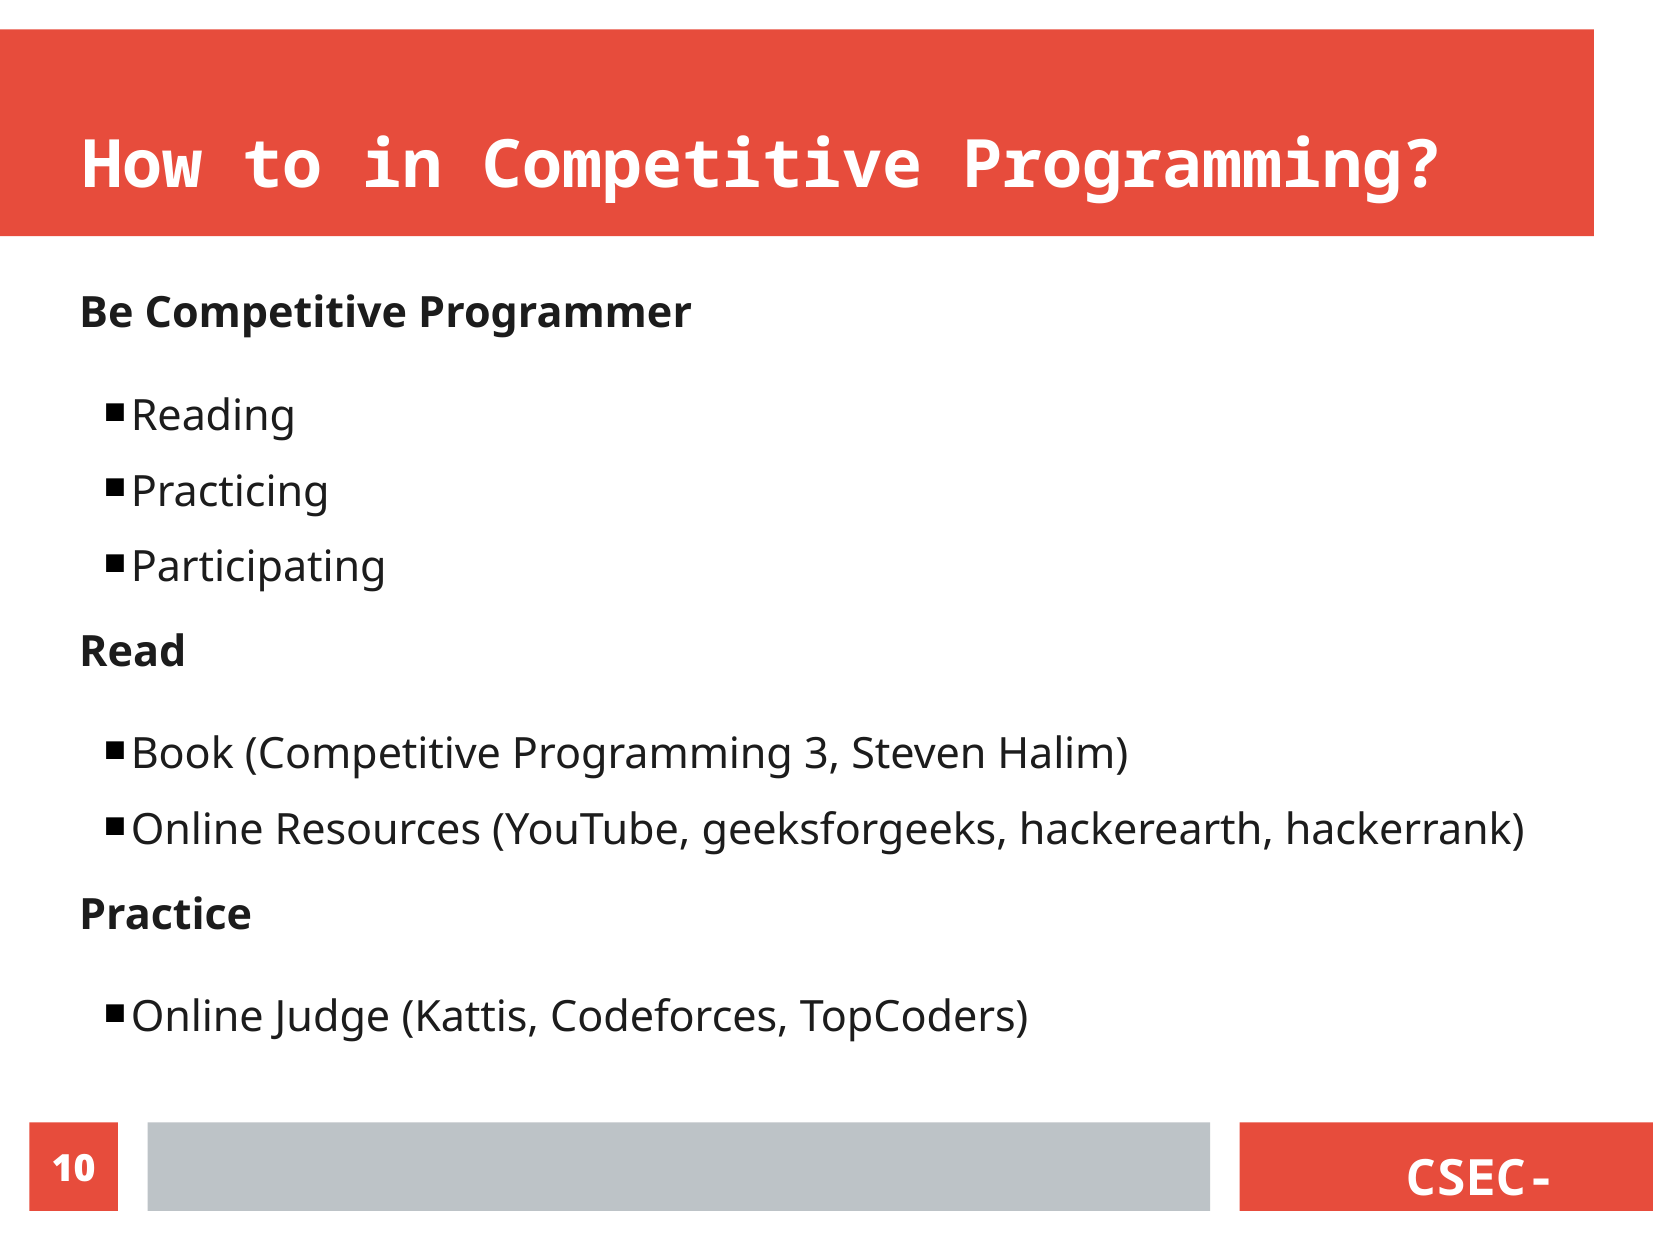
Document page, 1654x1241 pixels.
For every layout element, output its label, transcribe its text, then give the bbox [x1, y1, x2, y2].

text_box CSEC-ASTU [1391, 1134, 1653, 1241]
title How to in Competitive Programming? [58, 58, 1594, 207]
list Be Competitive Programmer Reading Practicing Participating Read Book (Competitive Programming 3, Steven Halim) Online Resources (YouTube, geeksforgeeks, hackerearth, hackerrank) Practice Online Judge (Kattis, Codeforces, TopCoders) [71, 281, 1613, 1050]
